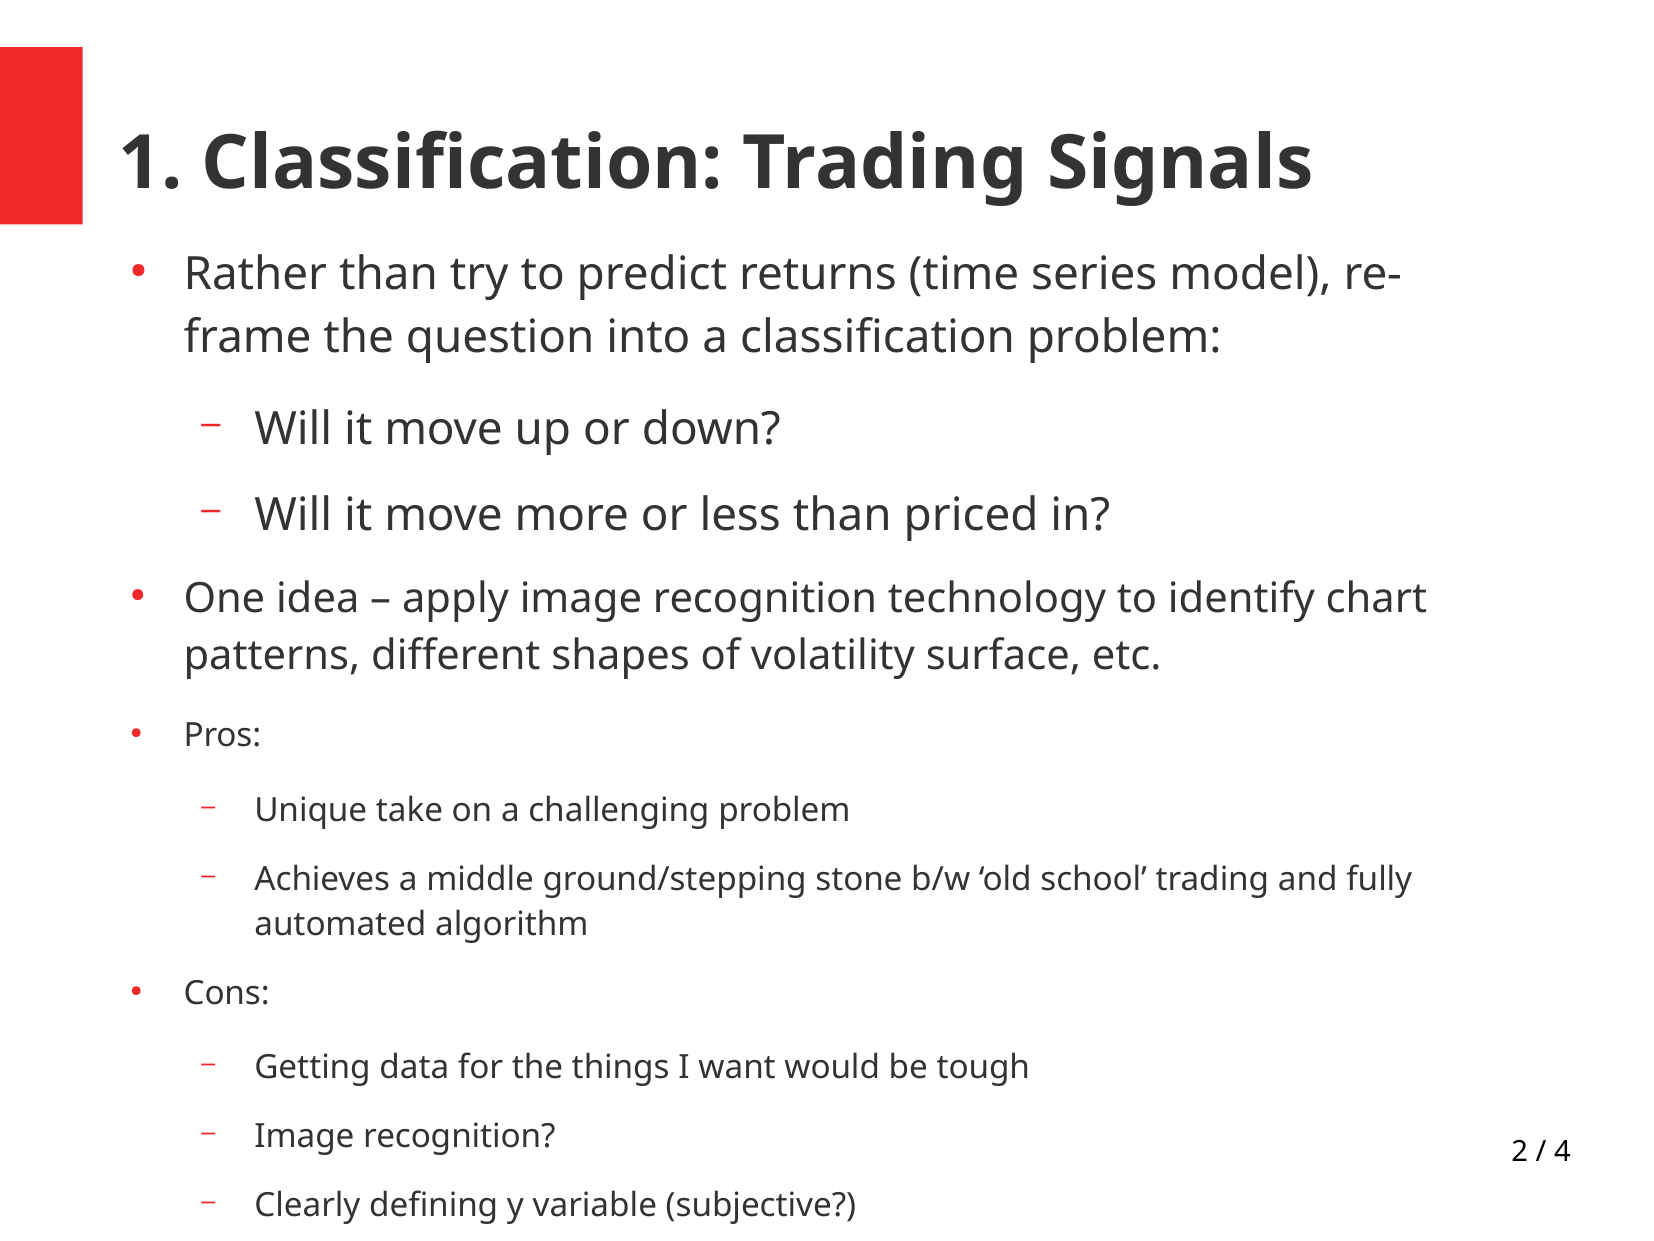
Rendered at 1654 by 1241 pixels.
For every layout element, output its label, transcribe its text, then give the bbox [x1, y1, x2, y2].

list Rather than try to predict returns (time series model), re-frame the question into a classification problem: Will it move up or down? Will it move more or less than priced in? One idea – apply image recognition technology to identify chart patterns, different shapes of volatility surface, etc. Pros: Unique take on a challenging problem Achieves a middle ground/stepping stone b/w ‘old school’ trading and fully automated algorithm Cons: Getting data for the things I want would be tough Image recognition? Clearly defining y variable (subjective?) [112, 240, 1531, 961]
title 1. Classification: Trading Signals [118, 49, 1571, 257]
